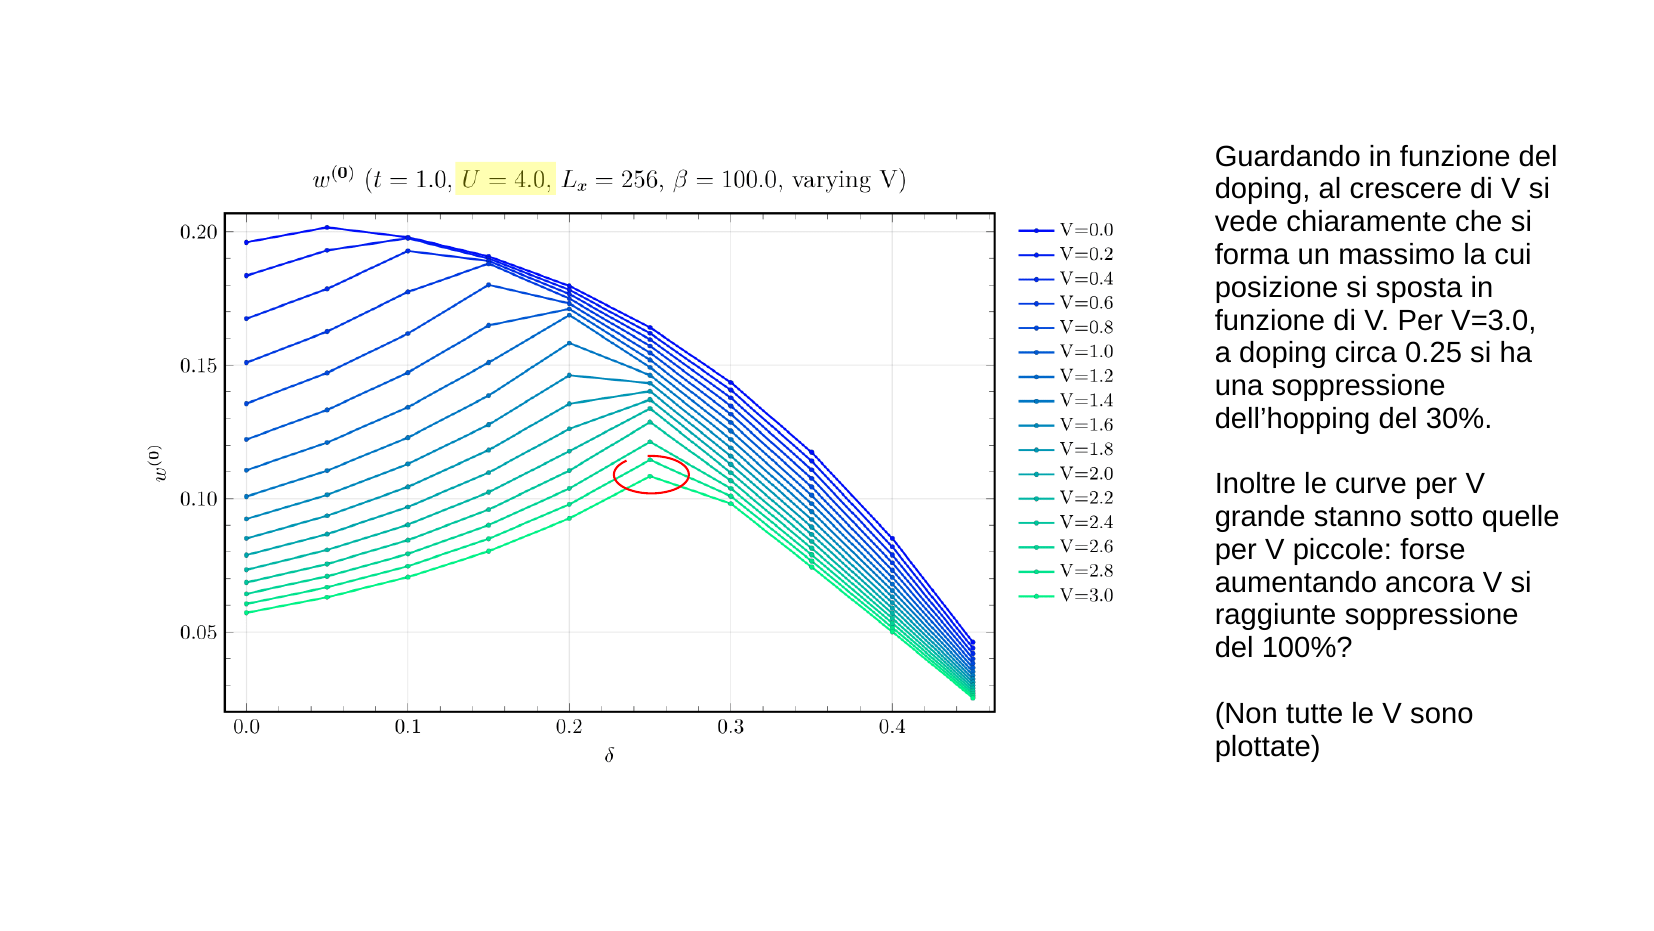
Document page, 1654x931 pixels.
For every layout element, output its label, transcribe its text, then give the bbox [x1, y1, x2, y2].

text_box [455, 161, 556, 195]
text_box Guardando in funzione del doping, al crescere di V si vede chiaramente che si forma un massimo la cui posizione si sposta in funzione di V. Per V=3.0, a doping circa 0.25 si ha una soppressione dell’hopping del 30%. Inoltre le curve per V grande stanno sotto quelle per V piccole: forse aumentando ancora V si raggiunte soppressione del 100%? (Non tutte le V sono plottate) [1200, 132, 1576, 766]
picture [131, 149, 1134, 778]
